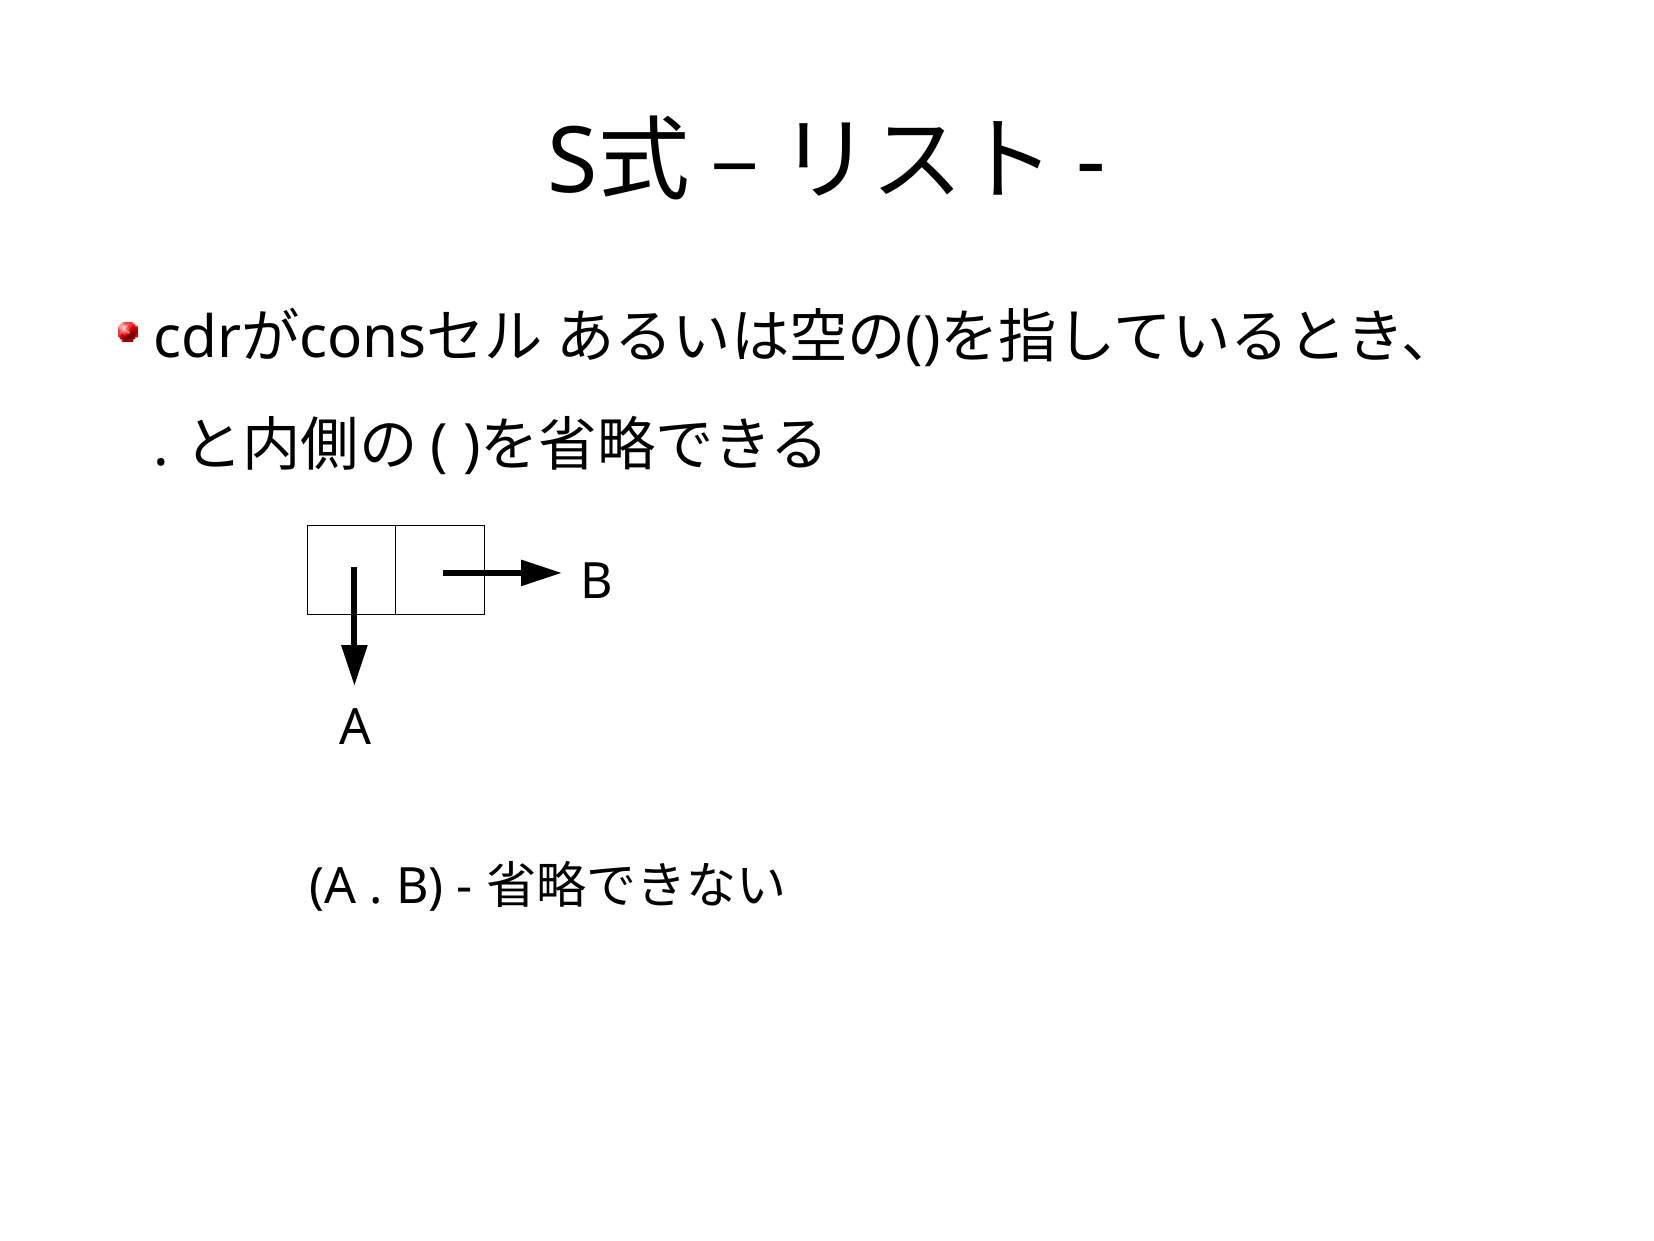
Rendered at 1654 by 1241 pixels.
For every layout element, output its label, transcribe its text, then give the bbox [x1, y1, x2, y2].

text_box [307, 525, 485, 615]
text_box A [324, 684, 380, 756]
text_box B [565, 537, 621, 609]
list cdrがconsセル あるいは空の()を指しているとき、 . と内側の ( )を省略できる [82, 290, 1571, 1109]
text_box (A . B) - 省略できない [295, 838, 875, 910]
title S式 – リスト - [82, 56, 1571, 250]
